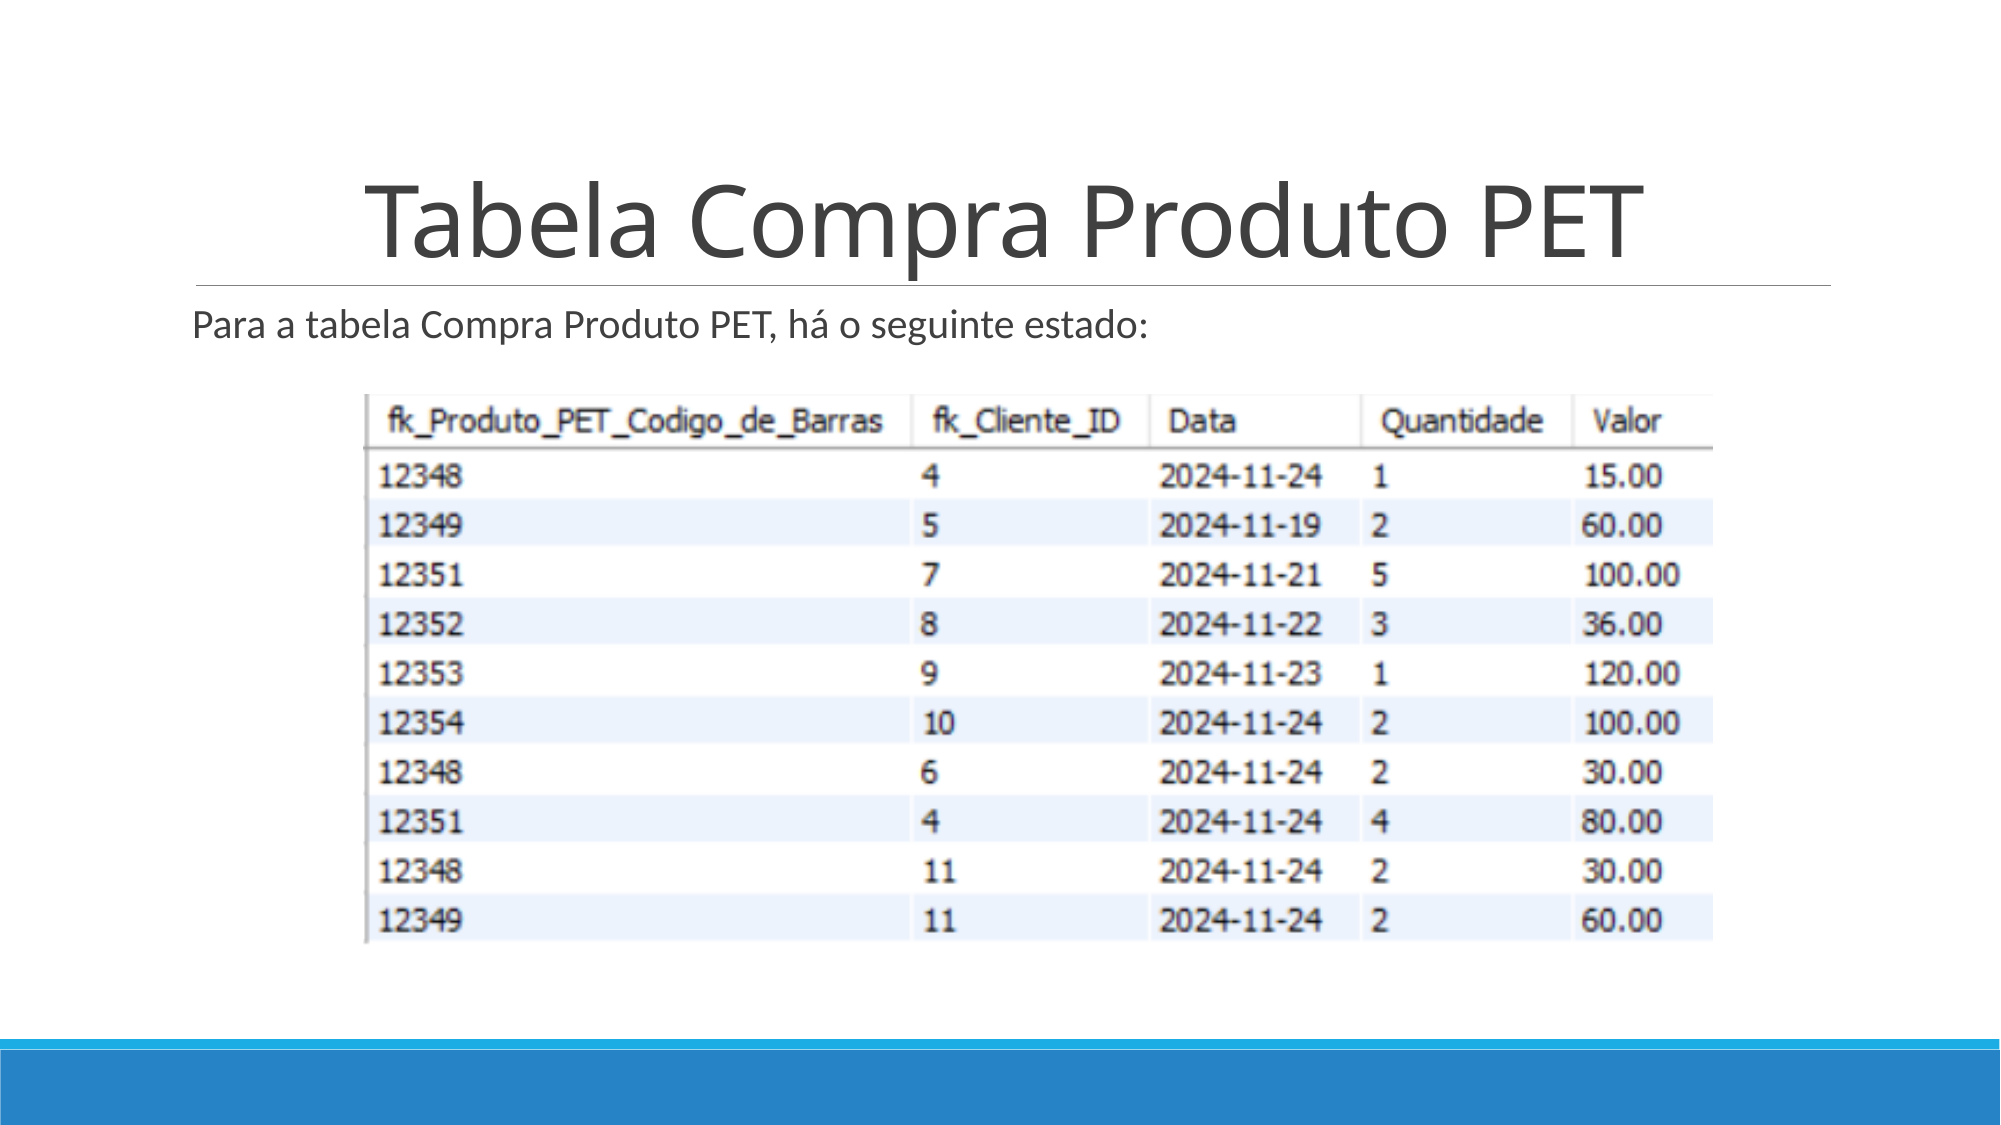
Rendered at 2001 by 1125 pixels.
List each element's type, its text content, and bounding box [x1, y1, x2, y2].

picture [363, 394, 1713, 956]
list Para a tabela Compra Produto PET, há o seguinte estado: [177, 295, 1828, 956]
title Tabela Compra Produto PET [180, 47, 1830, 285]
